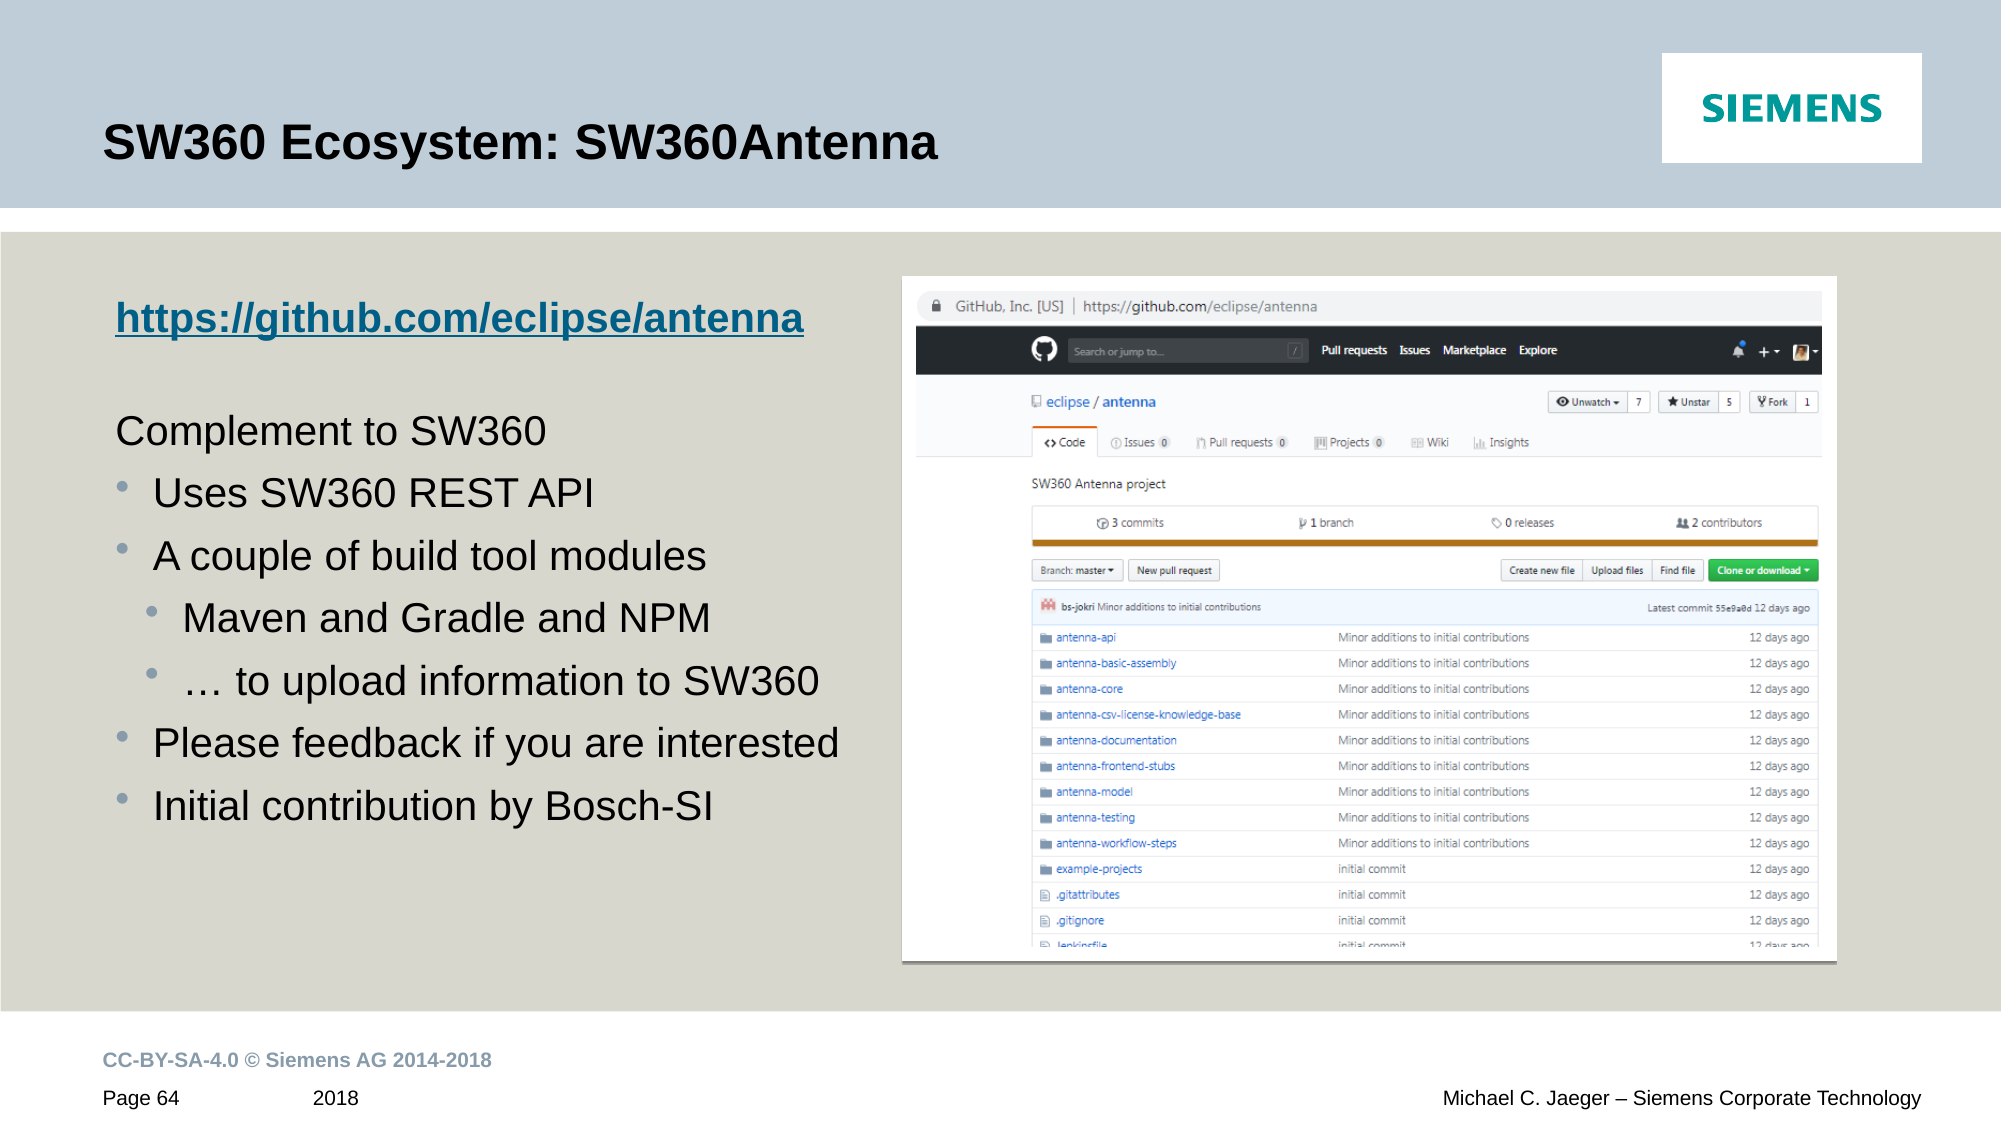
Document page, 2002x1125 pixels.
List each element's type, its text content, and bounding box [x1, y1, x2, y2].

list https://github.com/eclipse/antenna Complement to SW360 Uses SW360 REST API A couple of build tool modules Maven and Gradle and NPM … to upload information to SW360 Please feedback if you are interested Initial contribution by Bosch-SI [115, 290, 901, 834]
picture [916, 290, 1823, 947]
title SW360 Ecosystem: SW360Antenna [0, 0, 2001, 208]
text_box [0, 231, 2001, 1012]
